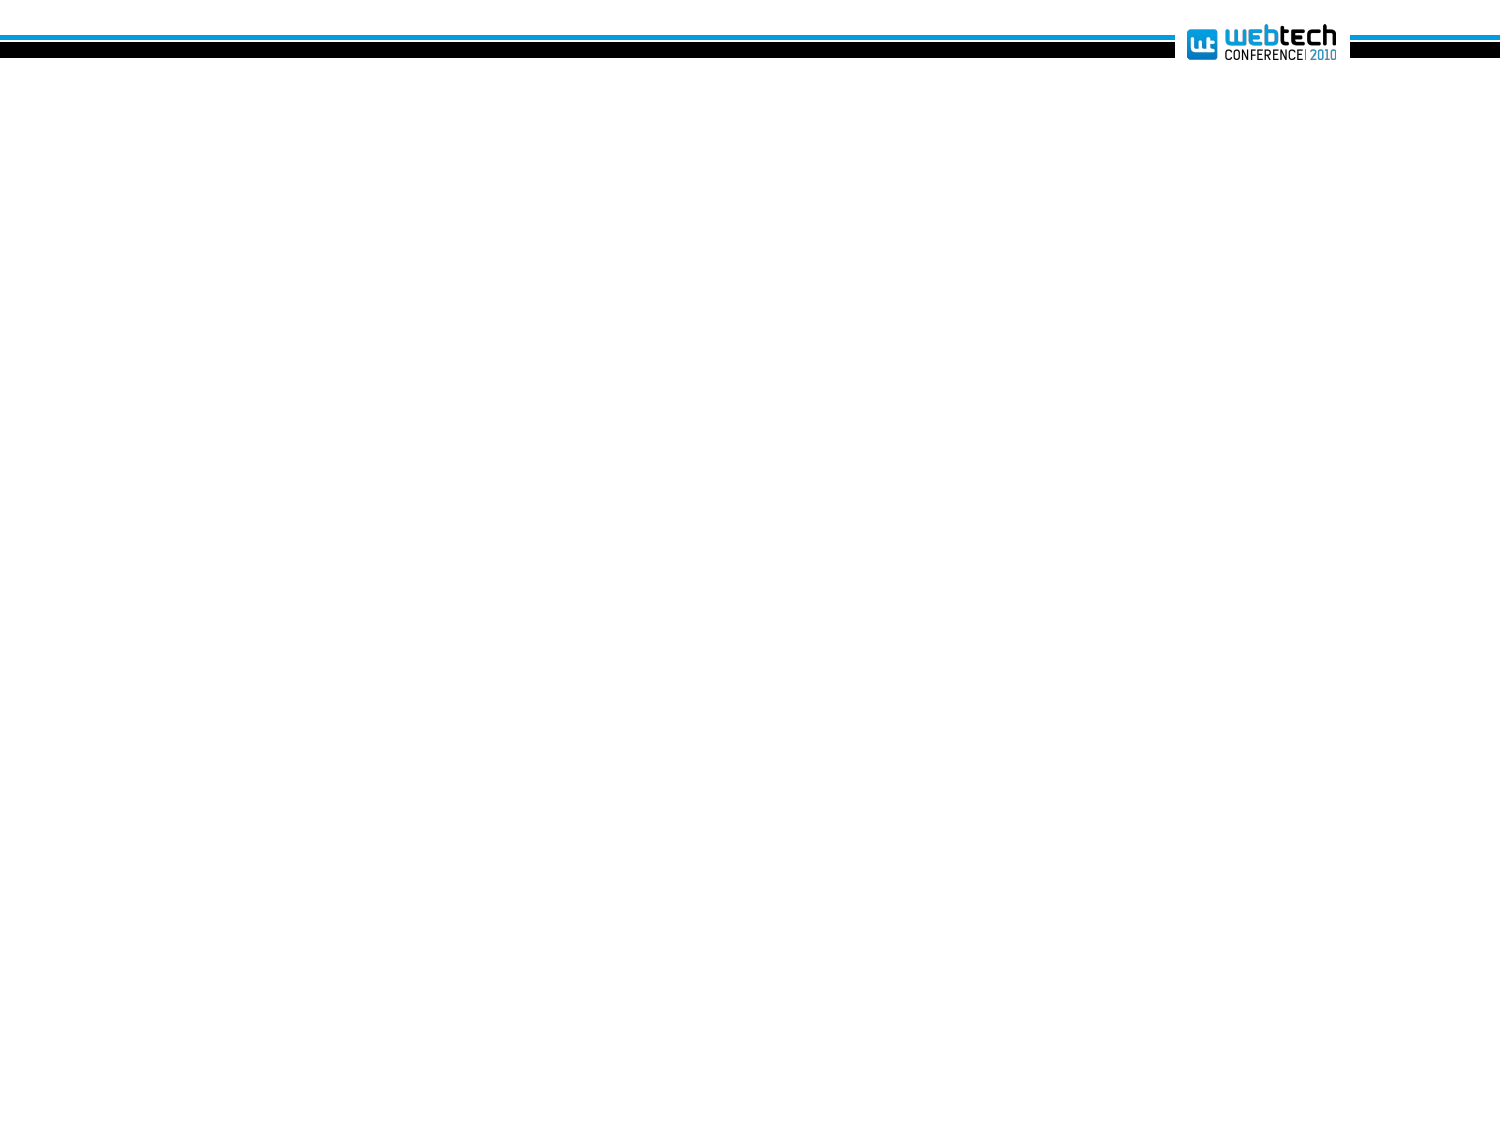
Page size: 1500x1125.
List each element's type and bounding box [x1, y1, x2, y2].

picture [1187, 24, 1336, 60]
picture [1191, 37, 1214, 54]
picture [1269, 33, 1274, 41]
